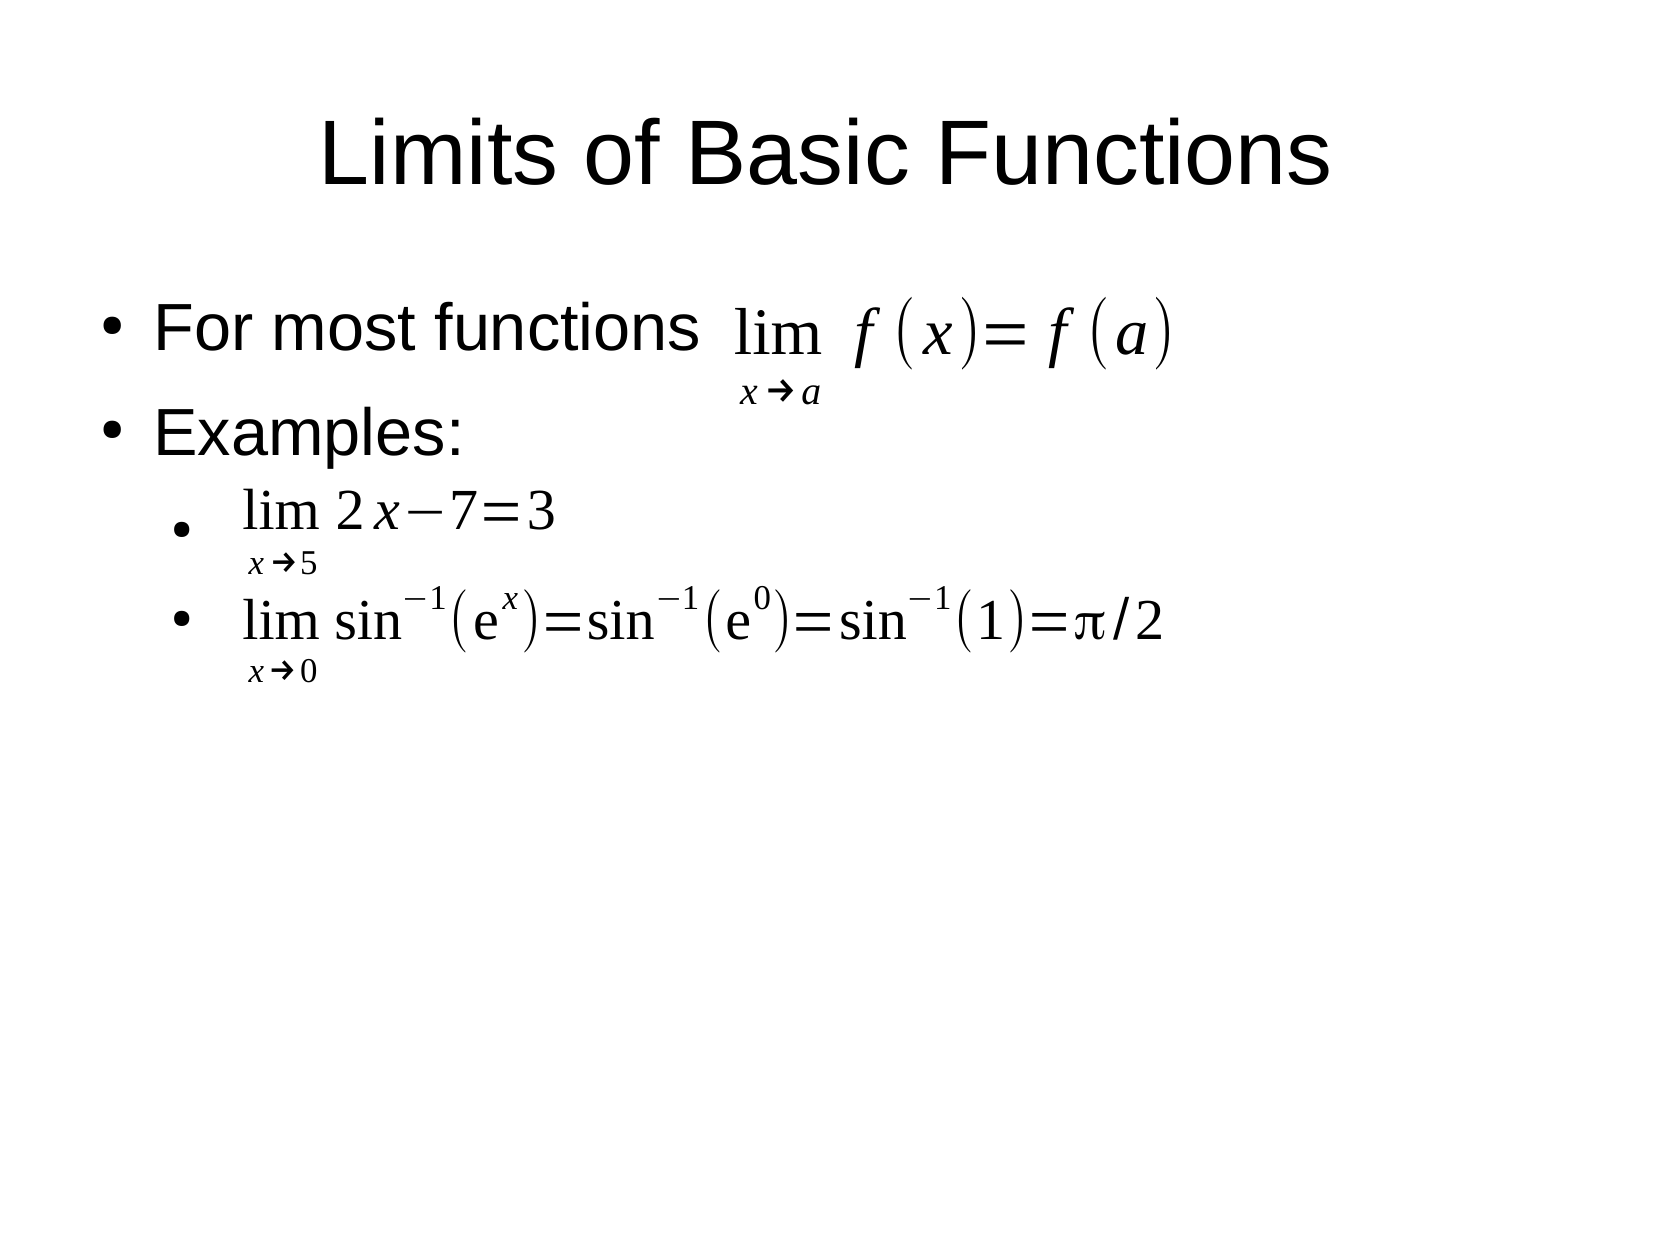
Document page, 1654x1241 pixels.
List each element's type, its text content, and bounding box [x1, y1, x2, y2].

chart [727, 295, 1182, 414]
list For most functions Examples: [82, 290, 1571, 1109]
title Limits of Basic Functions [82, 49, 1571, 257]
chart [236, 478, 1171, 692]
